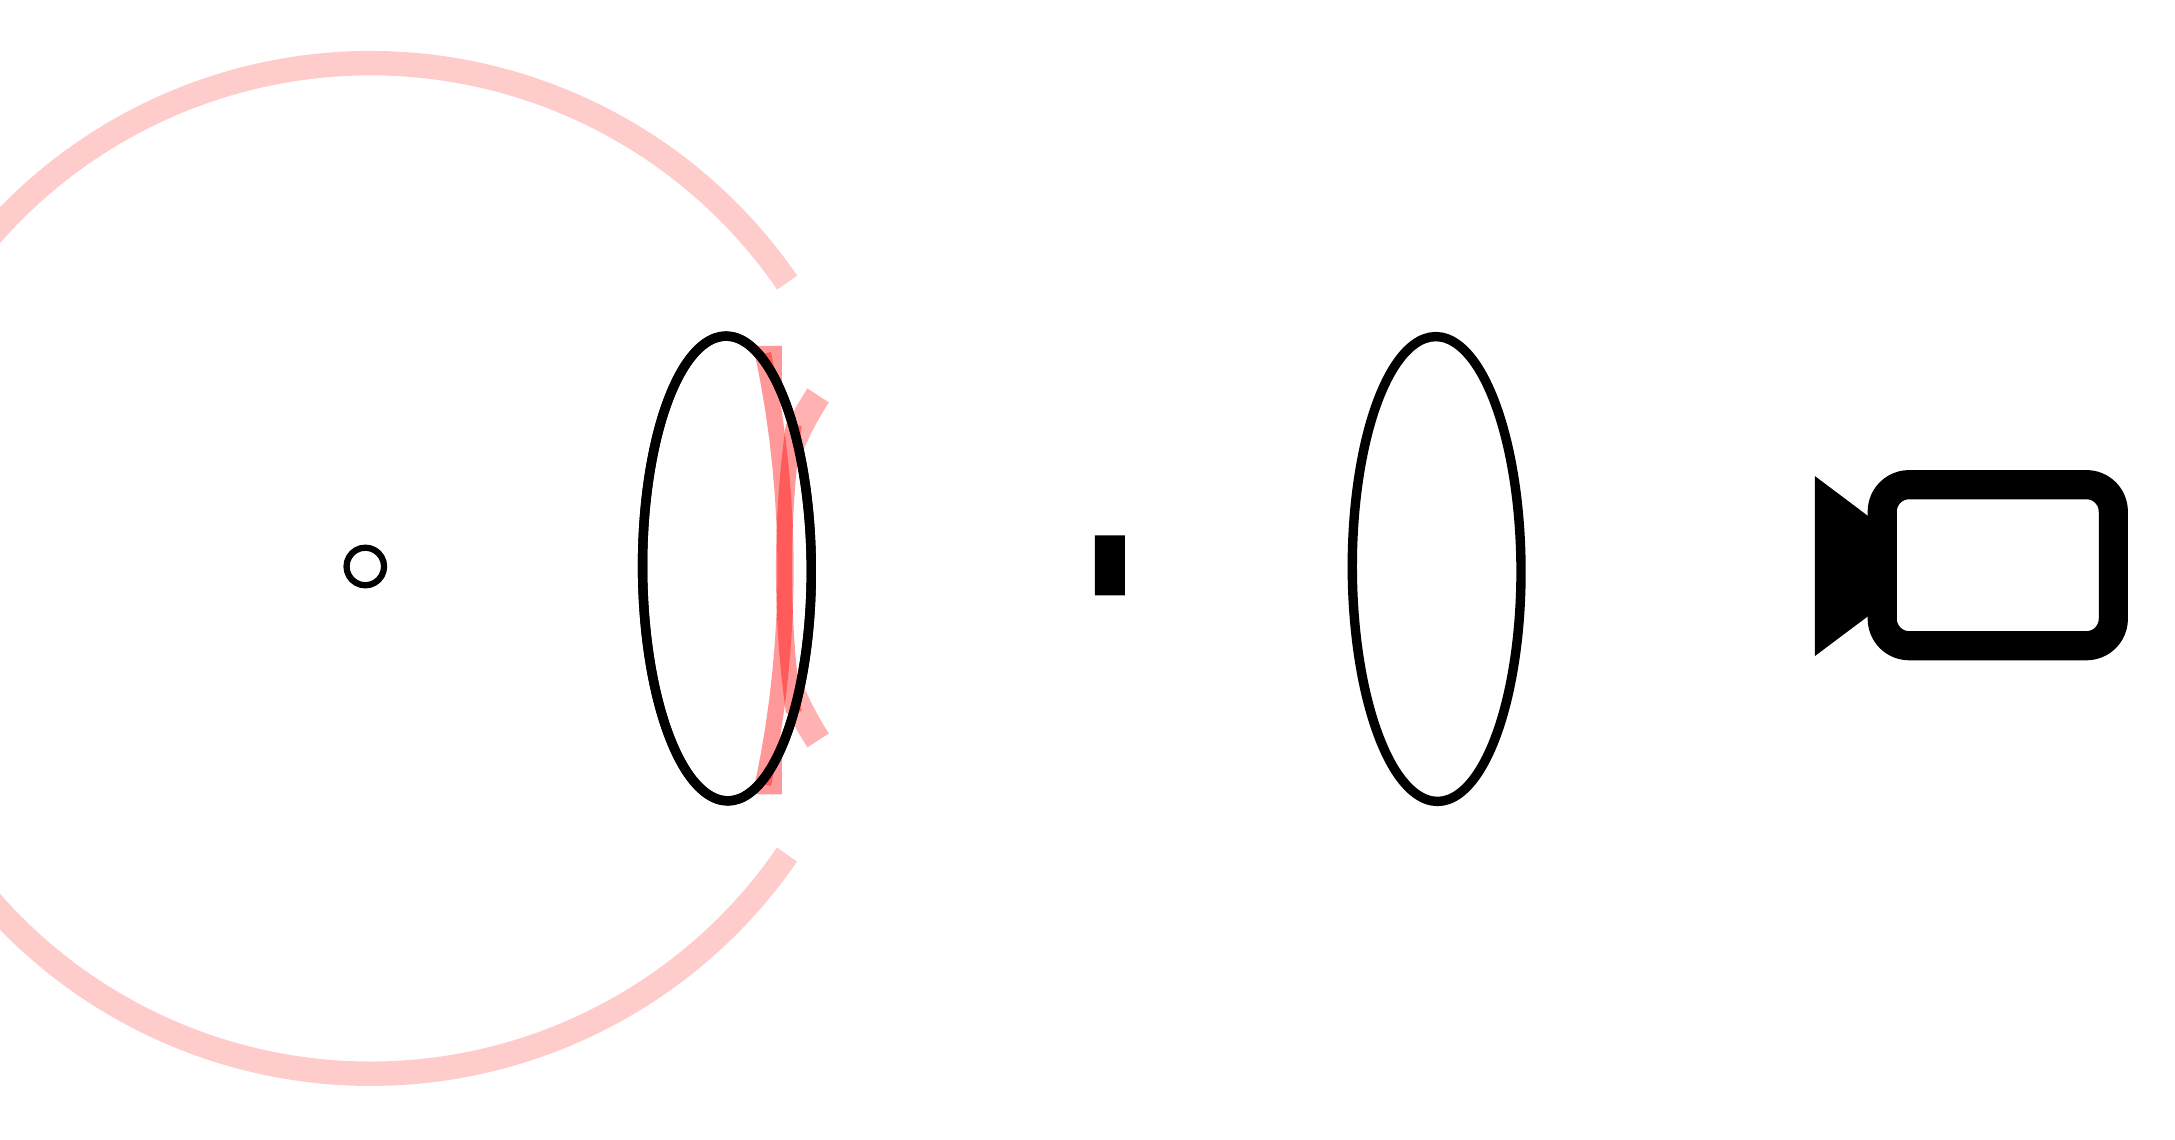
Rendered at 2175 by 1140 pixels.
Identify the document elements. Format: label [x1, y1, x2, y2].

text_box [1814, 476, 1875, 657]
text_box [648, 341, 806, 796]
text_box [1882, 484, 2114, 646]
text_box [0, 0, 1747, 1140]
text_box [766, 774, 774, 786]
text_box [765, 352, 774, 365]
